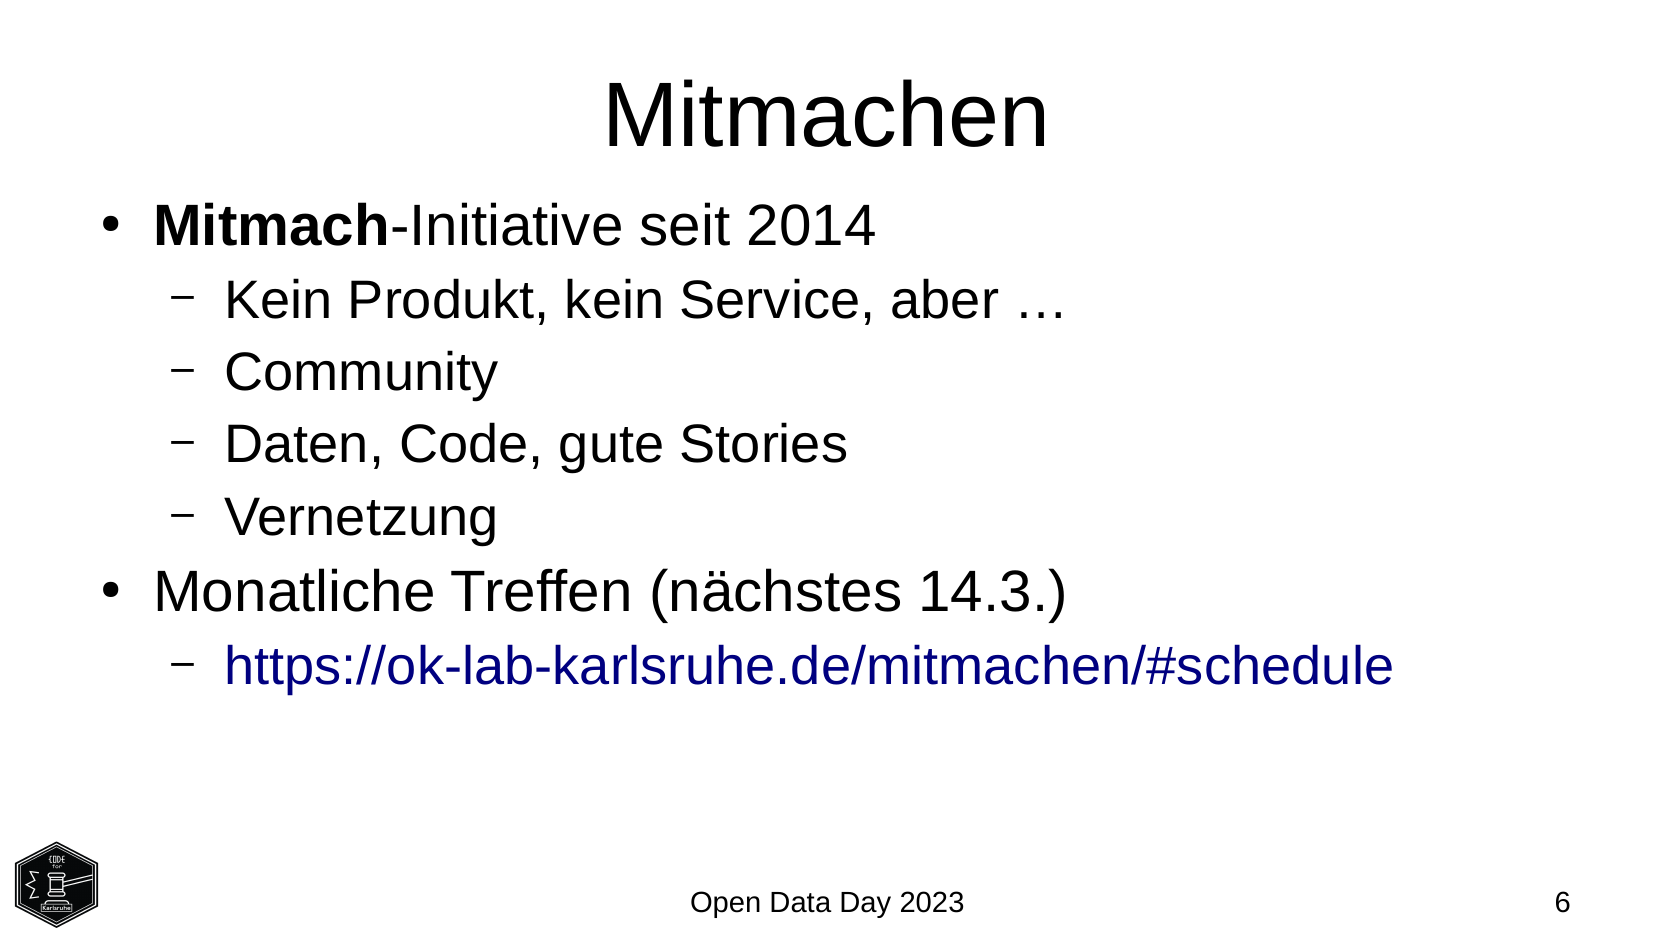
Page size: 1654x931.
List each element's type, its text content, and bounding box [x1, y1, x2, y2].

title Mitmachen [82, 37, 1571, 192]
list Mitmach-Initiative seit 2014 Kein Produkt, kein Service, aber … Community Daten, Code, gute Stories Vernetzung Monatliche Treffen (nächstes 14.3.) https://ok-lab-karlsruhe.de/mitmachen/#schedule [82, 192, 1571, 827]
picture [6, 839, 107, 930]
